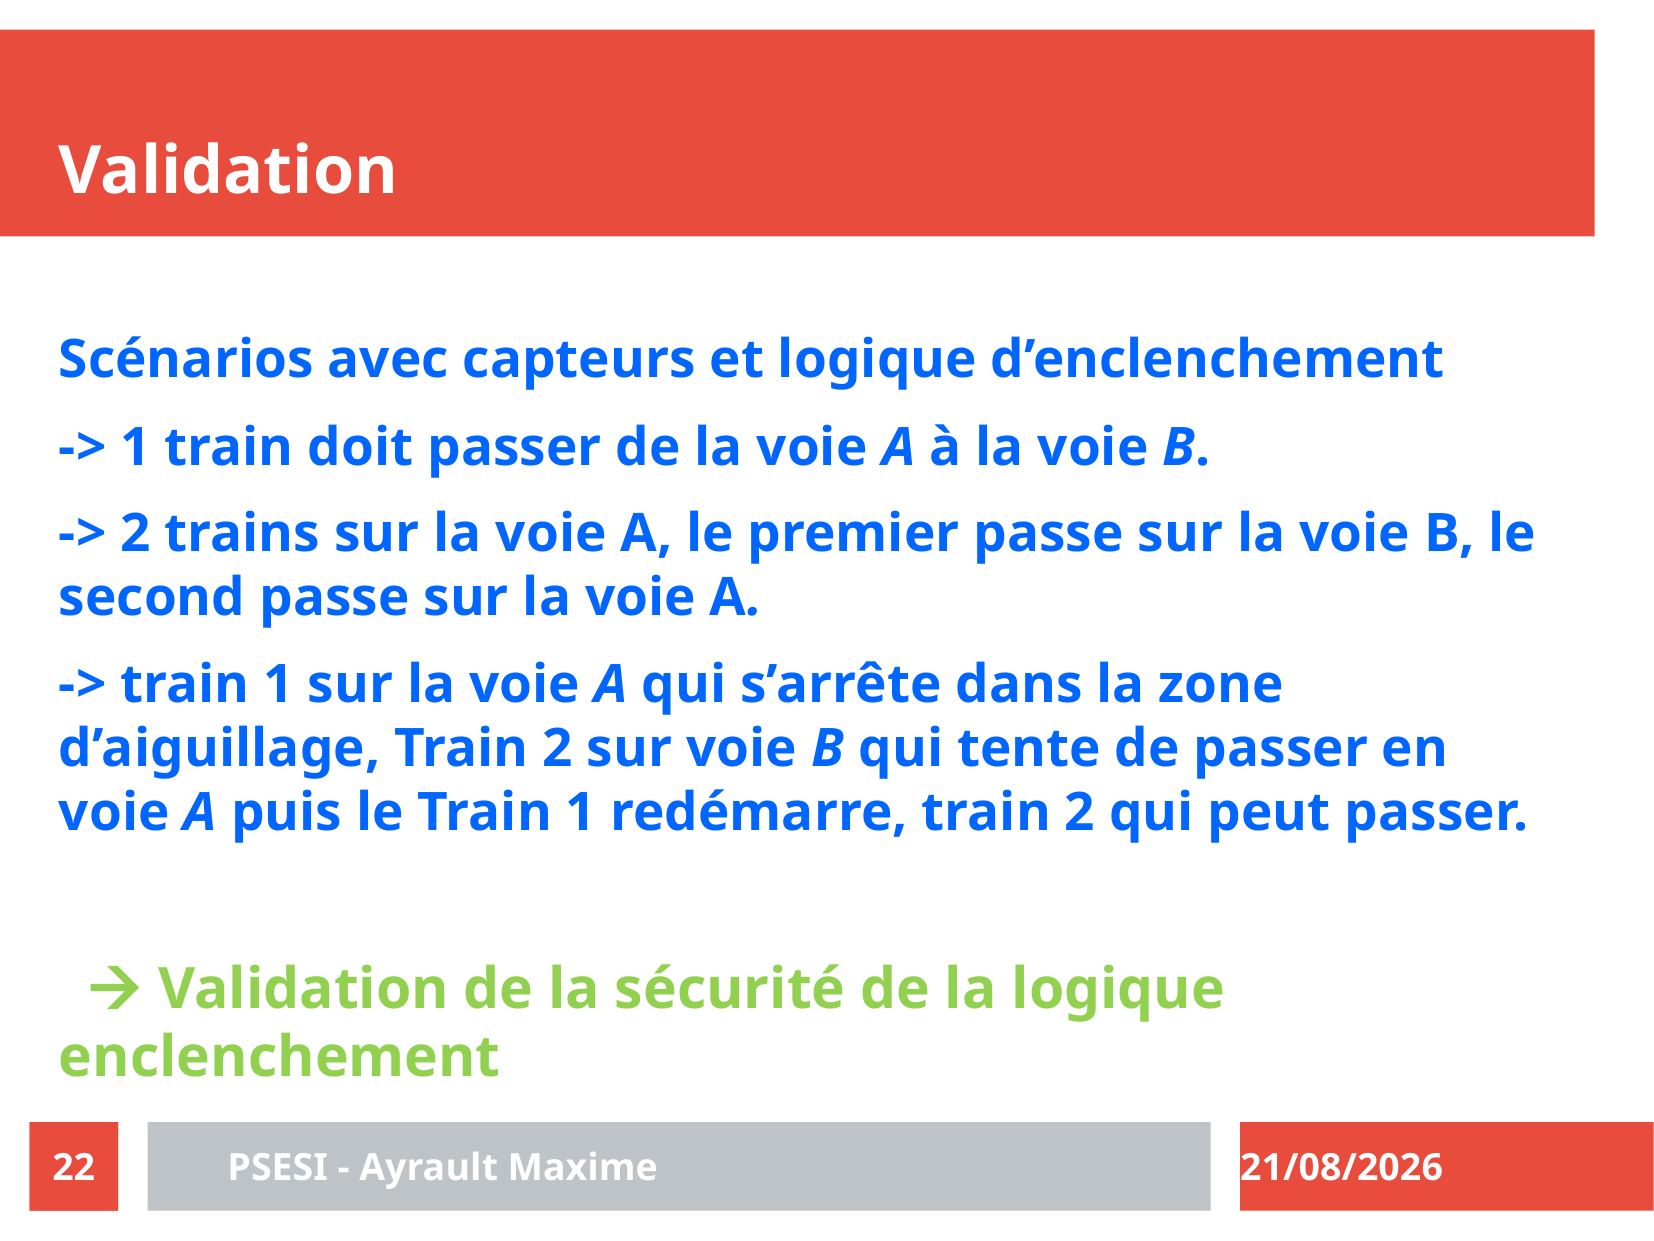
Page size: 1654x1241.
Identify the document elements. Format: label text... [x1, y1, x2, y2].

text_box [29, 1122, 119, 1211]
text_box PSESI - Ayrault Maxime [177, 1122, 709, 1211]
list Scénarios avec capteurs et logique d’enclenchement -> 1 train doit passer de la voie A à la voie B. -> 2 trains sur la voie A, le premier passe sur la voie B, le second passe sur la voie A. -> train 1 sur la voie A qui s’arrête dans la zone d’aiguillage, Train 2 sur voie B qui tente de passer en voie A puis le Train 1 redémarre, train 2 qui peut passer.  Validation de la sécurité de la logique enclenchement [59, 324, 1565, 1093]
text_box 2017/3/6 [1240, 1122, 1625, 1211]
title Validation [59, 59, 1595, 207]
